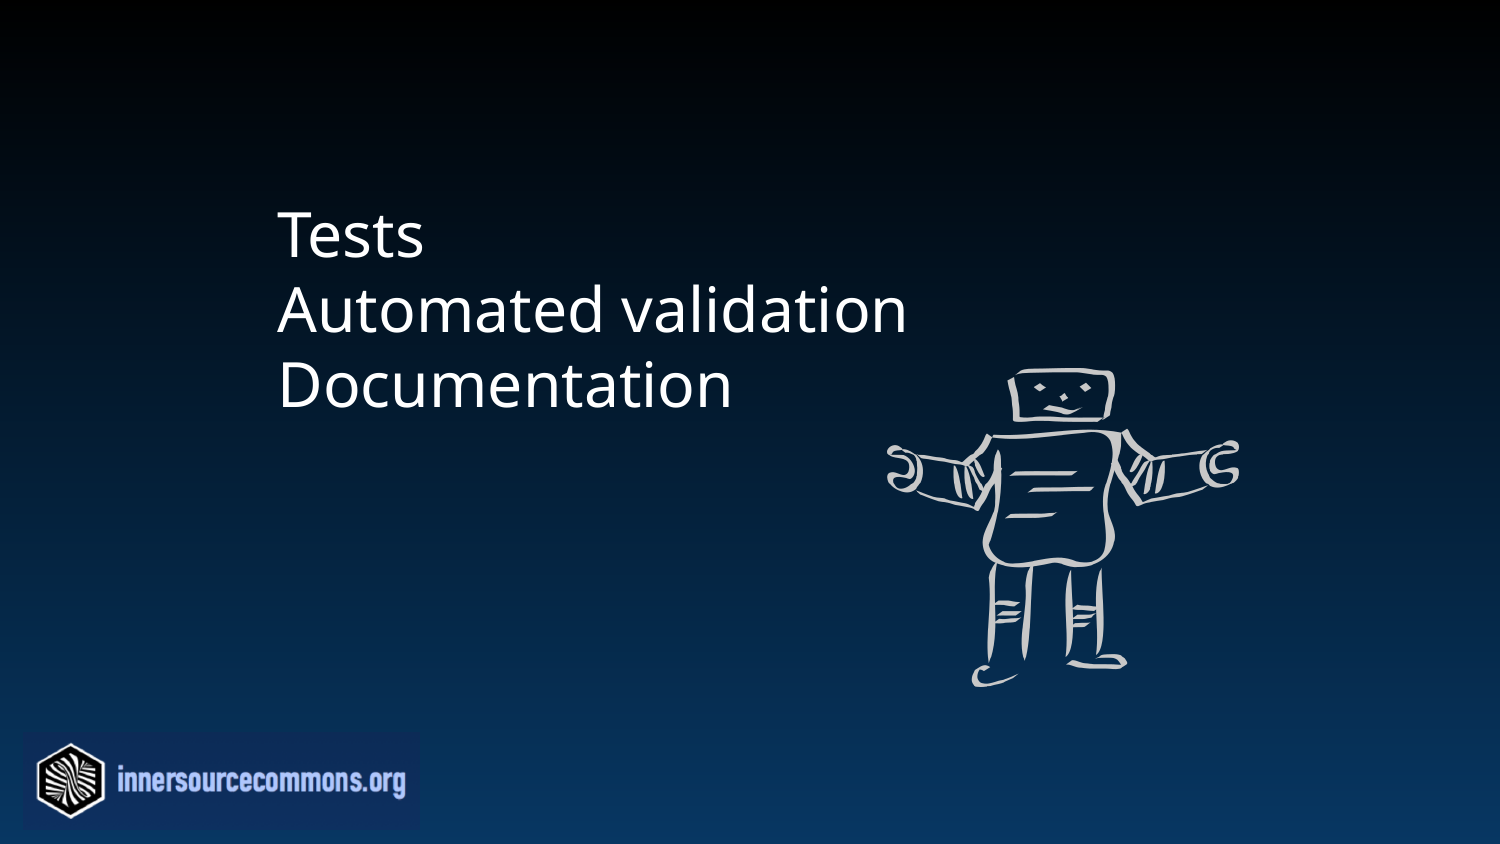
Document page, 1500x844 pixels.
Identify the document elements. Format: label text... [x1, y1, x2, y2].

picture [23, 732, 420, 830]
picture [887, 368, 1239, 687]
text_box Tests Automated validation Documentation [262, 180, 1360, 267]
